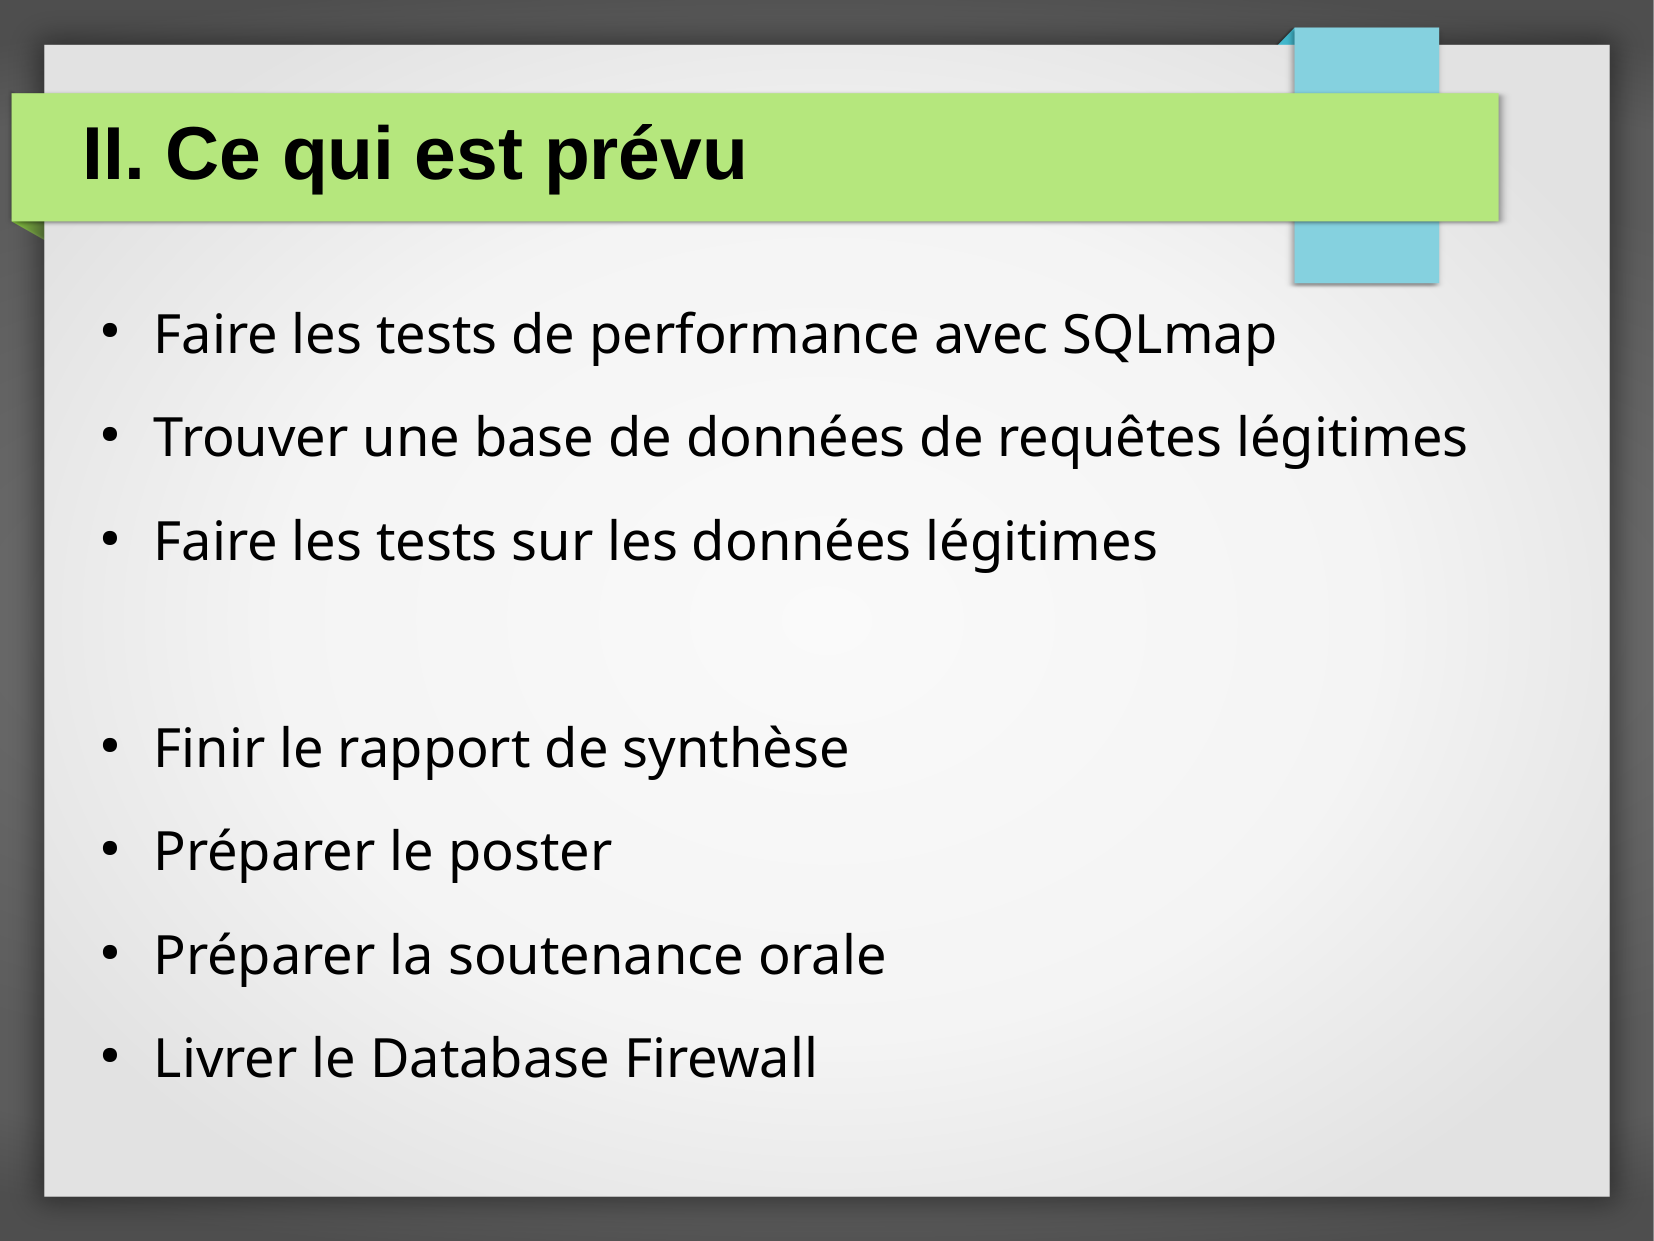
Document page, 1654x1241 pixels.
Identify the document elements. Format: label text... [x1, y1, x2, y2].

list Faire les tests de performance avec SQLmap Trouver une base de données de requêtes légitimes Faire les tests sur les données légitimes Finir le rapport de synthèse Préparer le poster Préparer la soutenance orale Livrer le Database Firewall [82, 295, 1571, 1158]
title II. Ce qui est prévu [82, 94, 1264, 213]
picture [0, 0, 1654, 1241]
